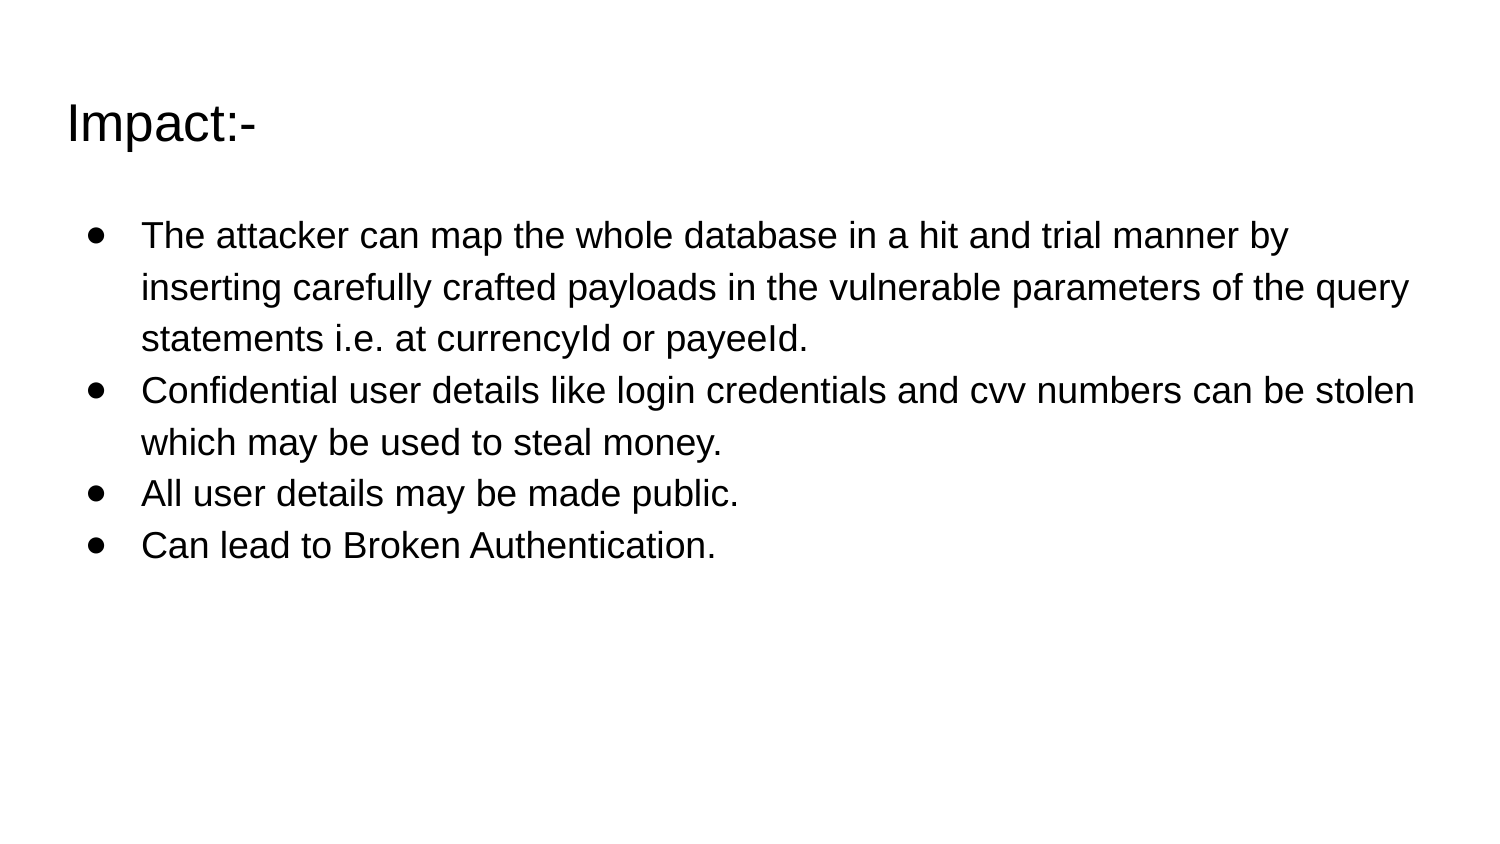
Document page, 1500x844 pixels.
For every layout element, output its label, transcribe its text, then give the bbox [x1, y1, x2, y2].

list The attacker can map the whole database in a hit and trial manner by inserting carefully crafted payloads in the vulnerable parameters of the query statements i.e. at currencyId or payeeId. Confidential user details like login credentials and cvv numbers can be stolen which may be used to steal money. All user details may be made public. Can lead to Broken Authentication. [51, 189, 1449, 750]
title Impact:- [51, 72, 1449, 167]
